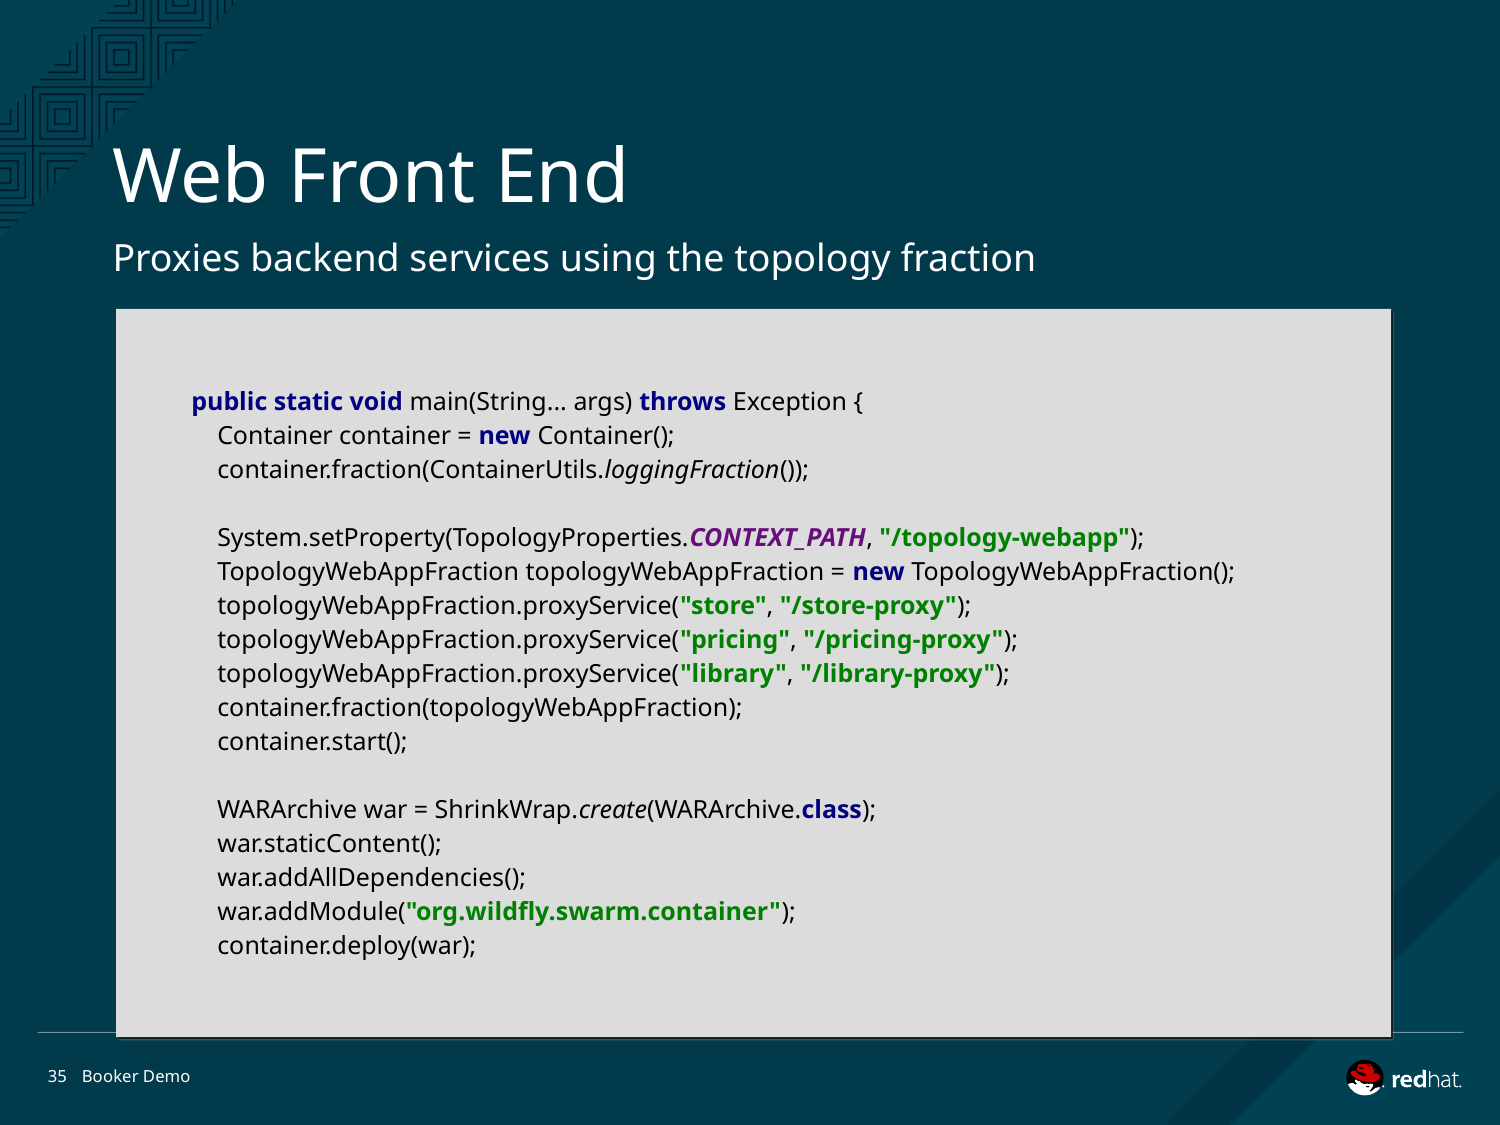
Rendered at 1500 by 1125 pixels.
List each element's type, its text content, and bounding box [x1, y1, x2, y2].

text_box Proxies backend services using the topology fraction [112, 231, 1388, 332]
title Web Front End [112, 0, 1388, 225]
text_box public static void main(String... args) throws Exception { Container container = new Container(); container.fraction(ContainerUtils.loggingFraction()); System.setProperty(TopologyProperties.CONTEXT_PATH, "/topology-webapp"); TopologyWebAppFraction topologyWebAppFraction = new TopologyWebAppFraction(); topologyWebAppFraction.proxyService("store", "/store-proxy"); topologyWebAppFraction.proxyService("pricing", "/pricing-proxy"); topologyWebAppFraction.proxyService("library", "/library-proxy"); container.fraction(topologyWebAppFraction); container.start(); WARArchive war = ShrinkWrap.create(WARArchive.class); war.staticContent(); war.addAllDependencies(); war.addModule("org.wildfly.swarm.container"); container.deploy(war); [116, 308, 1392, 1016]
